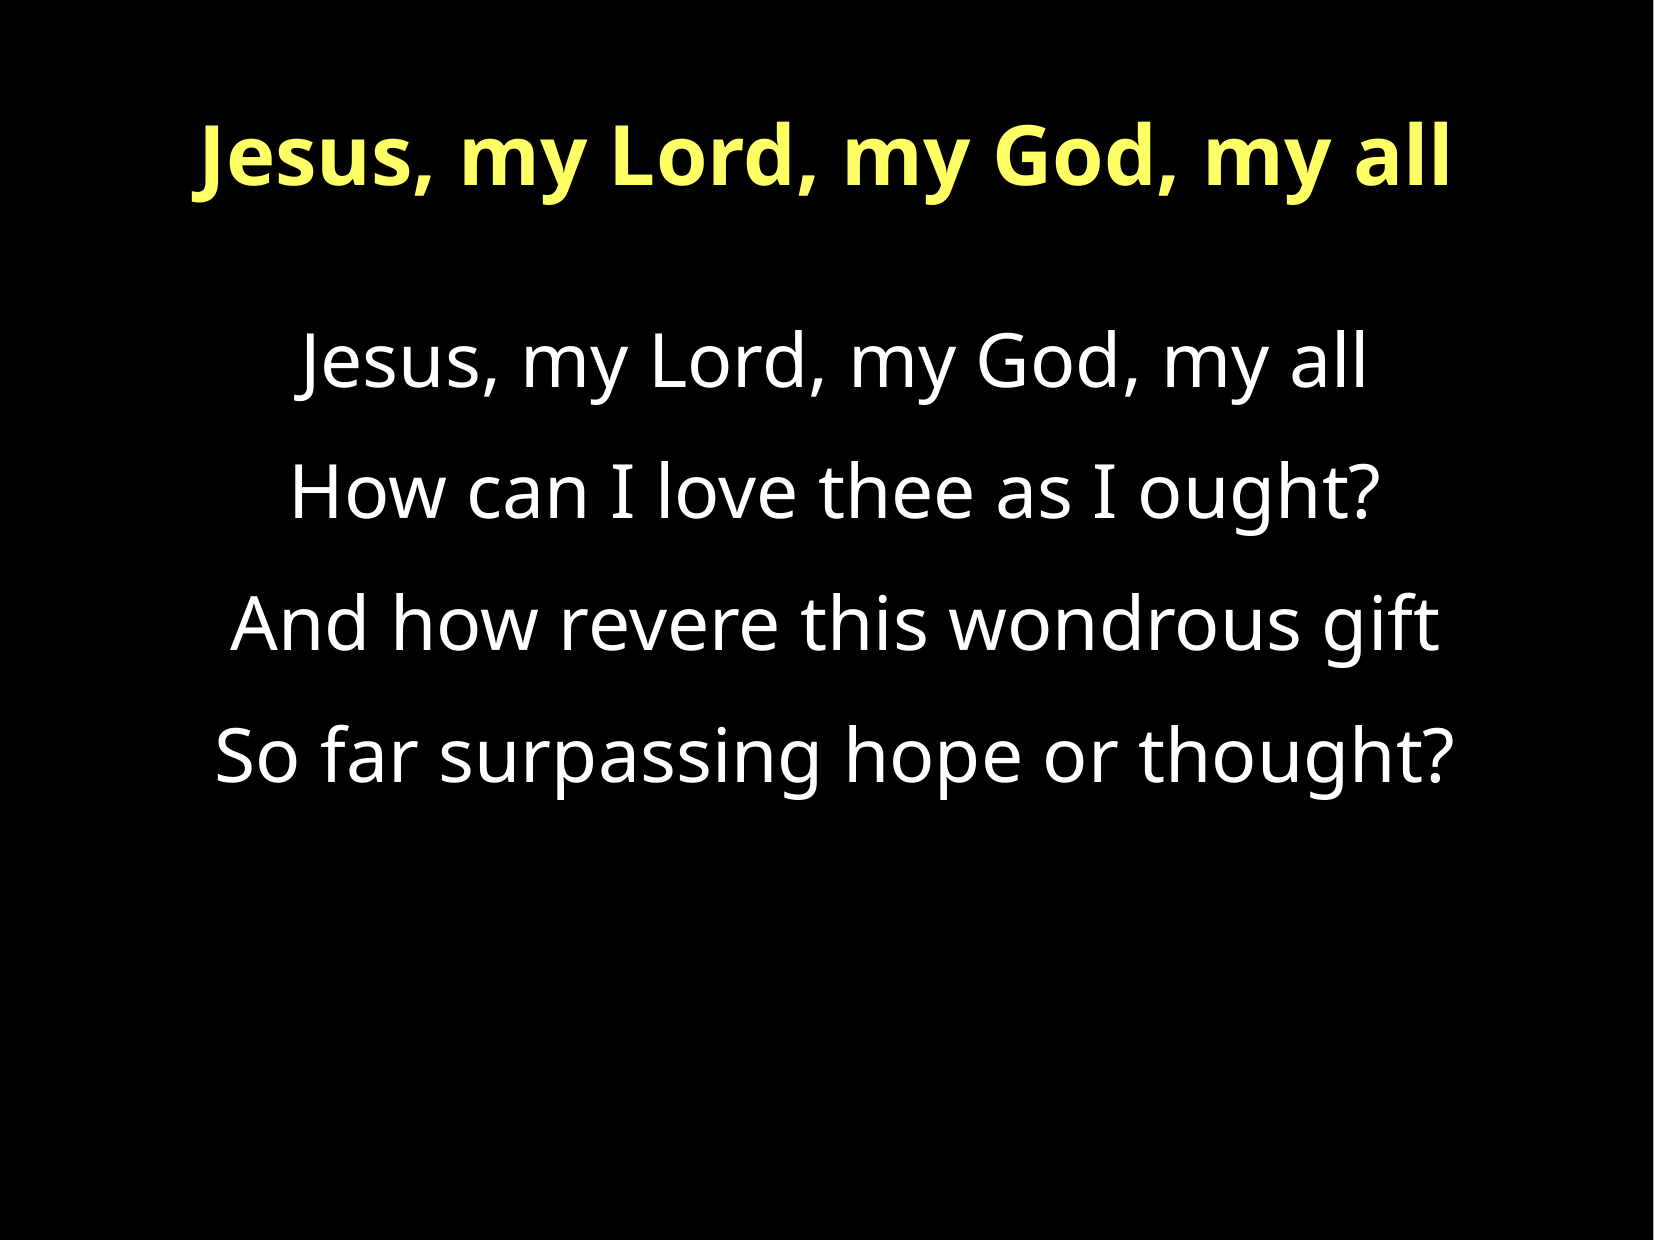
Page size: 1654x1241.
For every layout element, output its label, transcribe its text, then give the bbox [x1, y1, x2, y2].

list Jesus, my Lord, my God, my all How can I love thee as I ought? And how revere this wondrous gift So far surpassing hope or thought? [0, 307, 1654, 1027]
title Jesus, my Lord, my God, my all [0, 49, 1654, 257]
